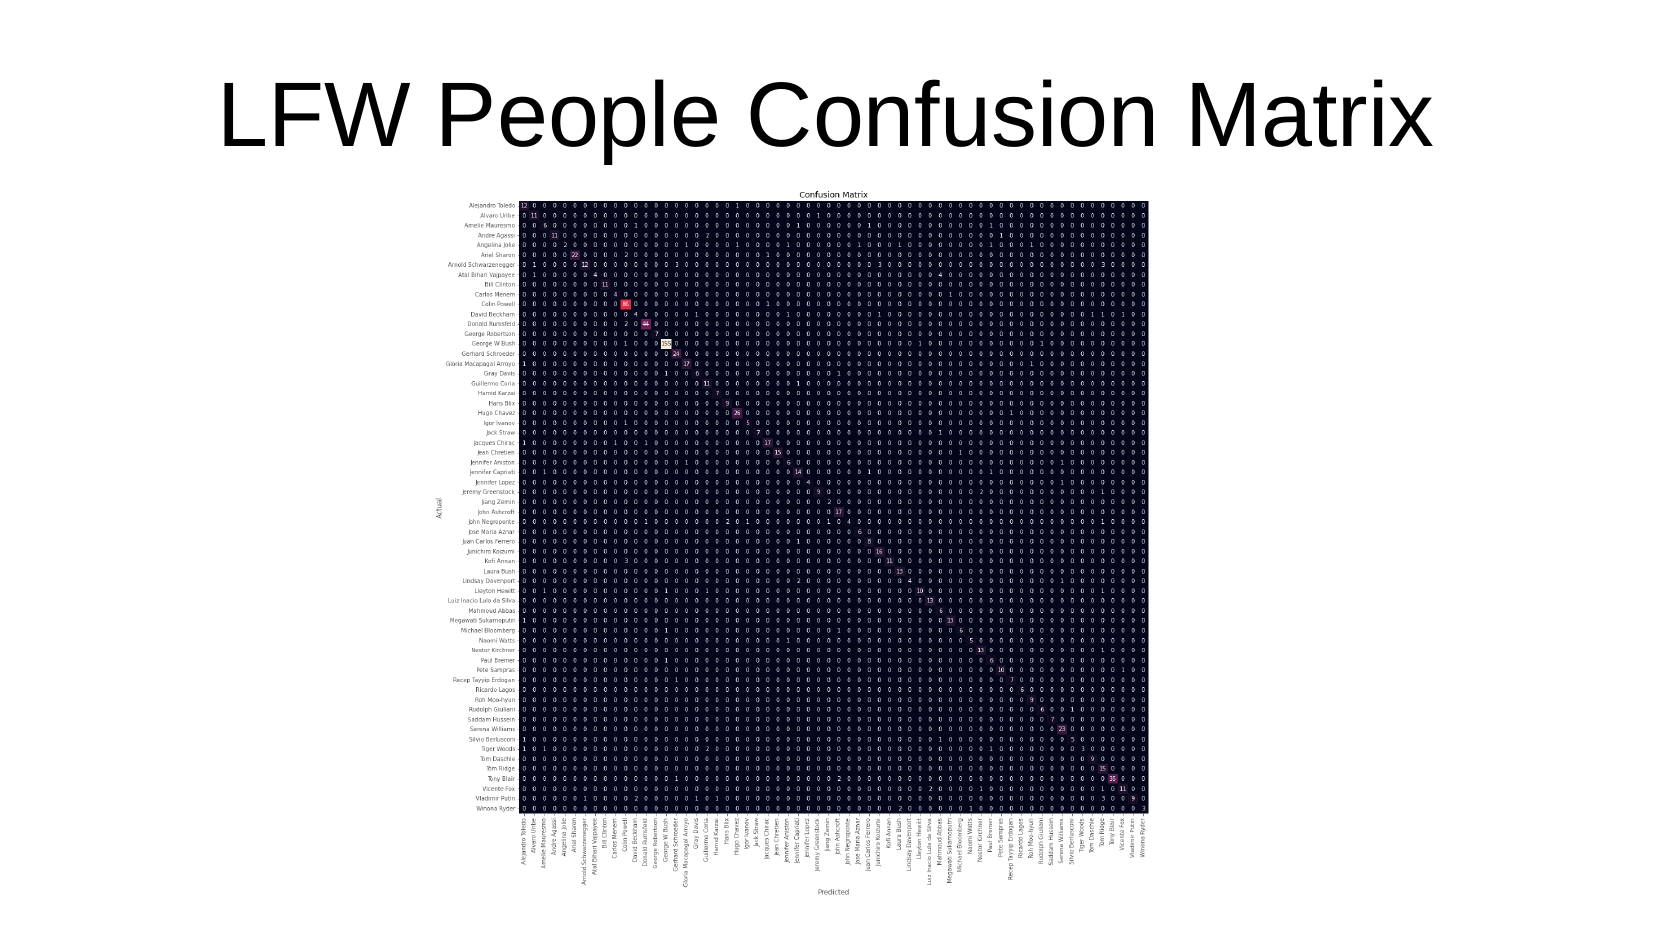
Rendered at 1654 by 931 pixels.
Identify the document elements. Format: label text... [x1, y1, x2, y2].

title LFW People Confusion Matrix [82, 37, 1571, 193]
picture [432, 187, 1152, 901]
